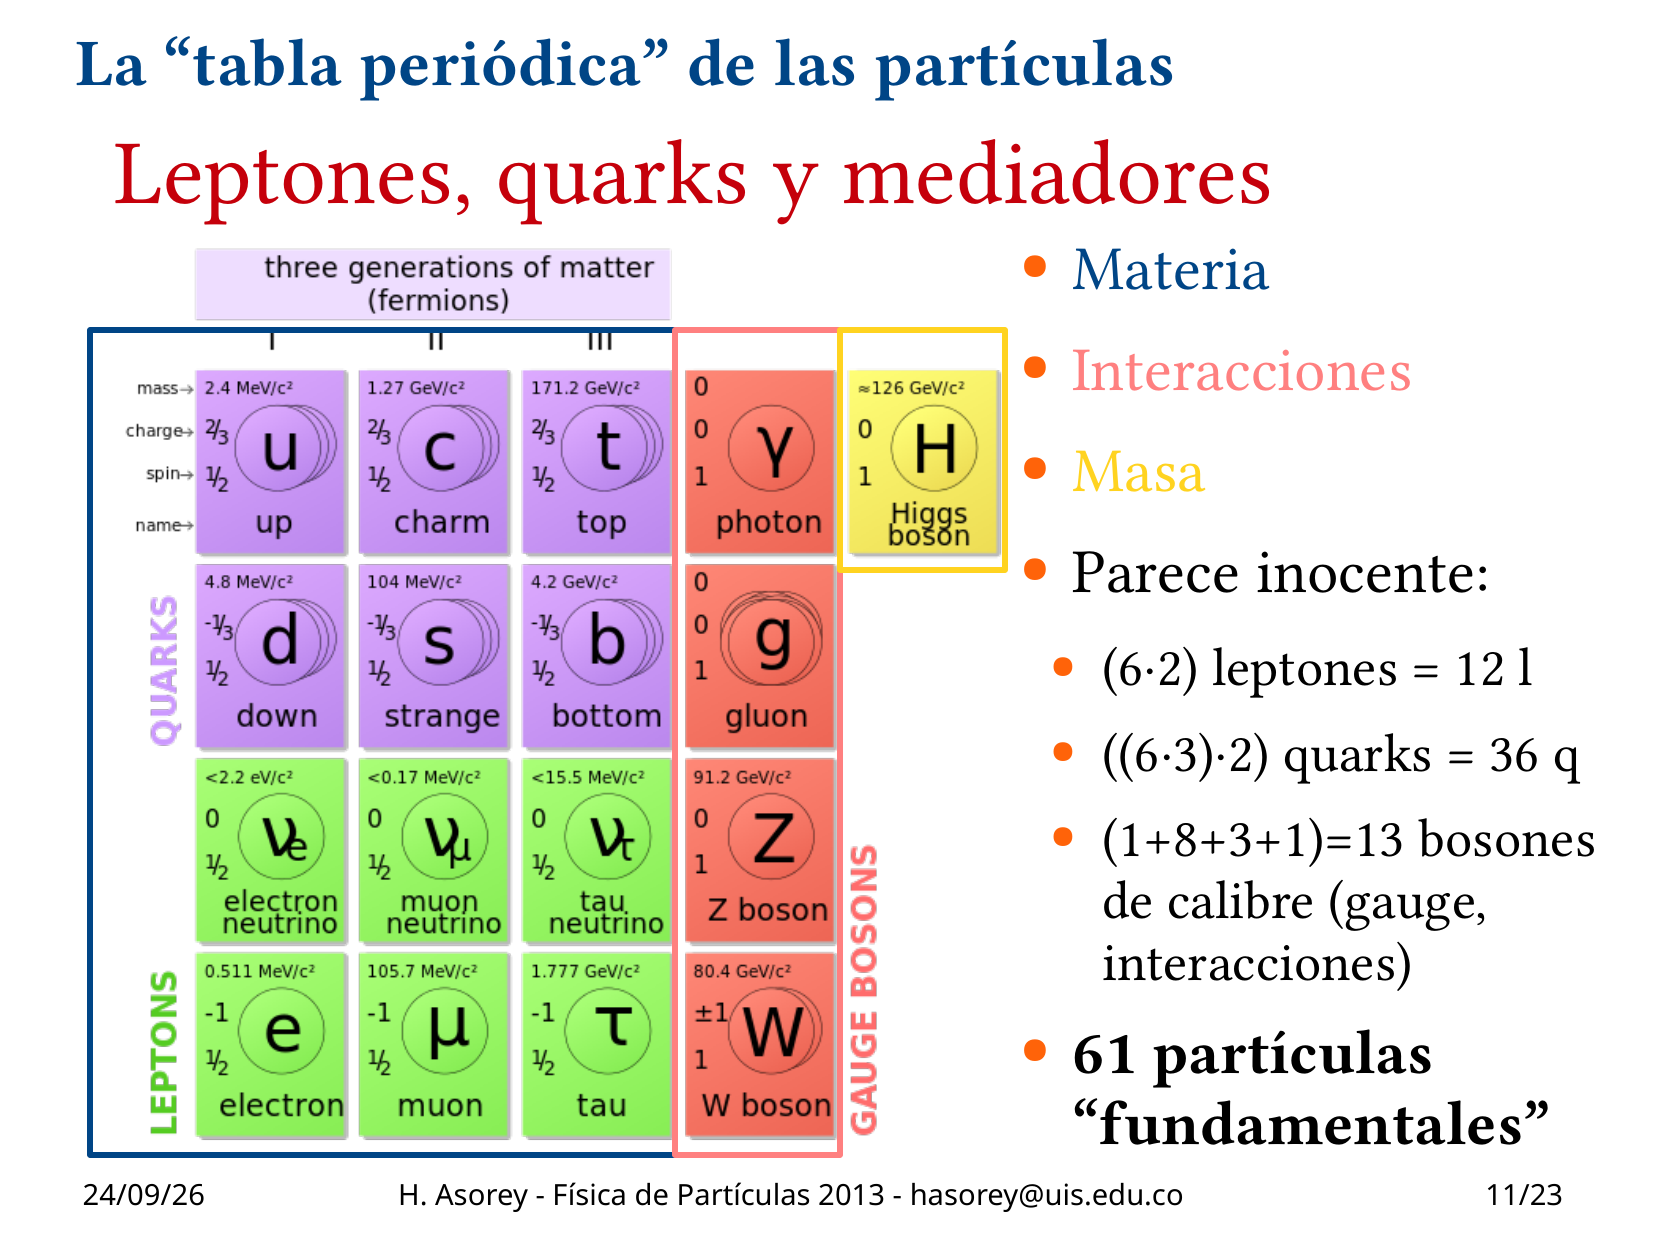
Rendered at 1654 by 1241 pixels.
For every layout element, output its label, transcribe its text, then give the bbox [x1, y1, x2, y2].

list Materia Interacciones Masa Parece inocente: (6·2) leptones = 12 l ((6·3)·2) quarks = 36 q (1+8+3+1)=13 bosones de calibre (gauge, interacciones) 61 partículas “fundamentales” [990, 233, 1621, 1238]
title La “tabla periódica” de las partículas [75, 13, 1564, 115]
picture [93, 333, 672, 1152]
picture [843, 333, 990, 567]
picture [678, 333, 837, 1152]
text_box Leptones, quarks y mediadores [100, 113, 1290, 234]
picture [74, 224, 990, 1171]
